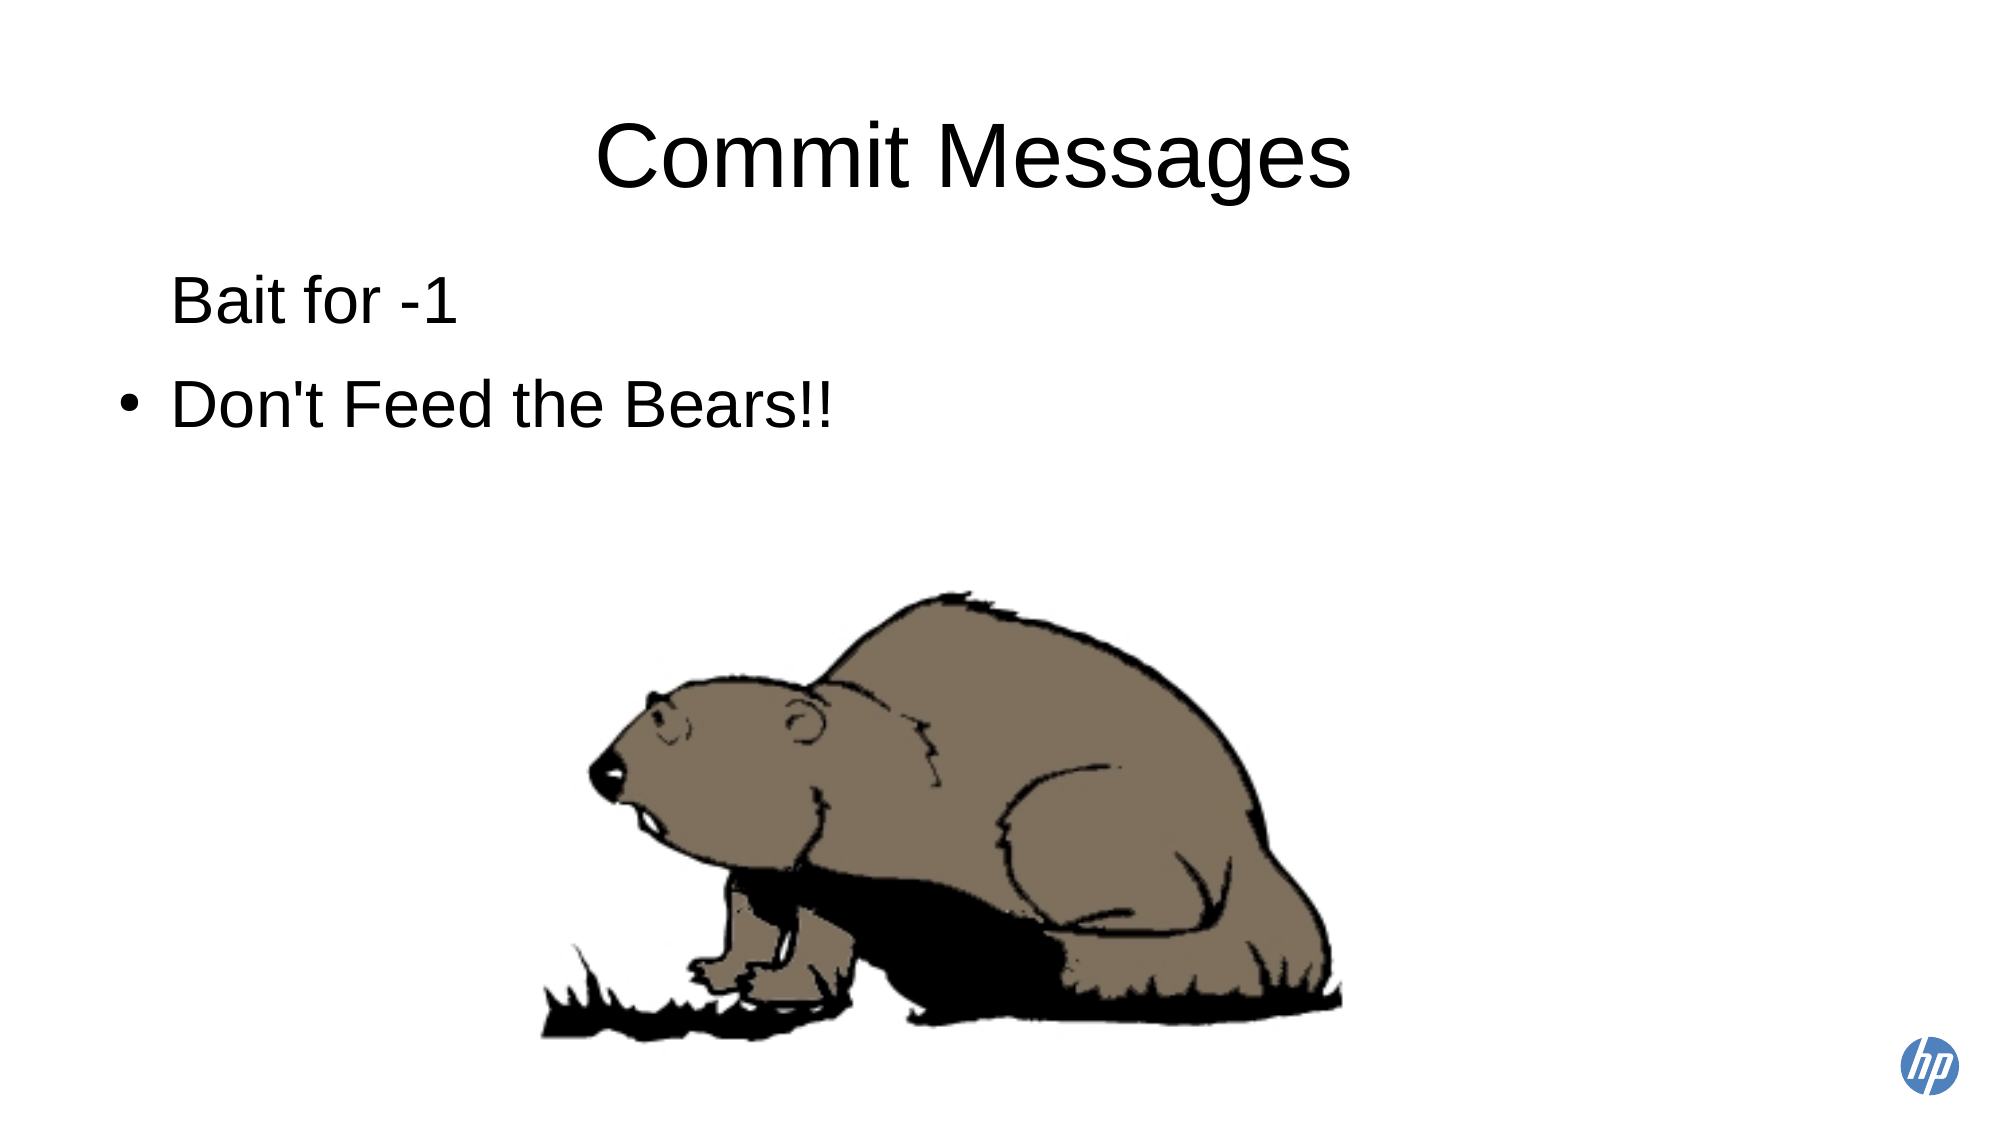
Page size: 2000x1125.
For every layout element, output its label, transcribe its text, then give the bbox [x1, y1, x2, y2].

picture [531, 566, 1359, 1099]
list Bait for -1 Don't Feed the Bears!! [99, 263, 978, 916]
title Commit Messages [224, 28, 1725, 284]
